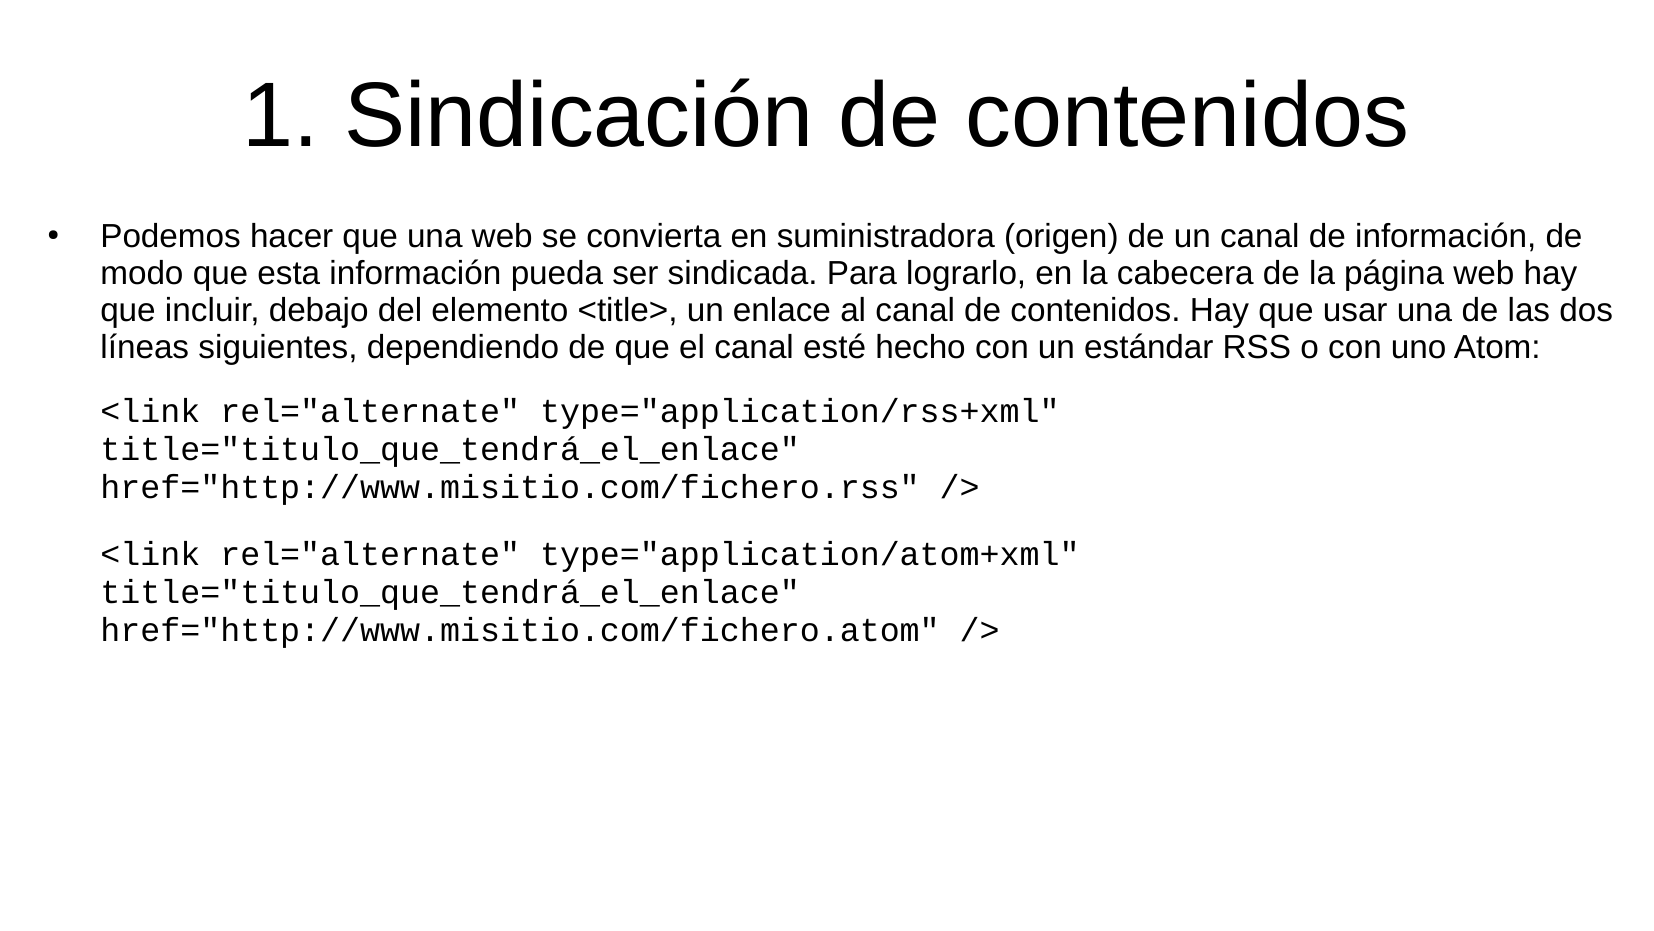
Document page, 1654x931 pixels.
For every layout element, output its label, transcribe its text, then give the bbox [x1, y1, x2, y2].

list Podemos hacer que una web se convierta en suministradora (origen) de un canal de información, de modo que esta información pueda ser sindicada. Para lograrlo, en la cabecera de la página web hay que incluir, debajo del elemento <title>, un enlace al canal de contenidos. Hay que usar una de las dos líneas siguientes, dependiendo de que el canal esté hecho con un estándar RSS o con uno Atom: <link rel="alternate" type="application/rss+xml" title="titulo_que_tendrá_el_enlace" href="http://www.misitio.com/fichero.rss" /> <link rel="alternate" type="application/atom+xml" title="titulo_que_tendrá_el_enlace" href="http://www.misitio.com/fichero.atom" /> [29, 217, 1625, 758]
title 1. Sindicación de contenidos [82, 37, 1571, 193]
